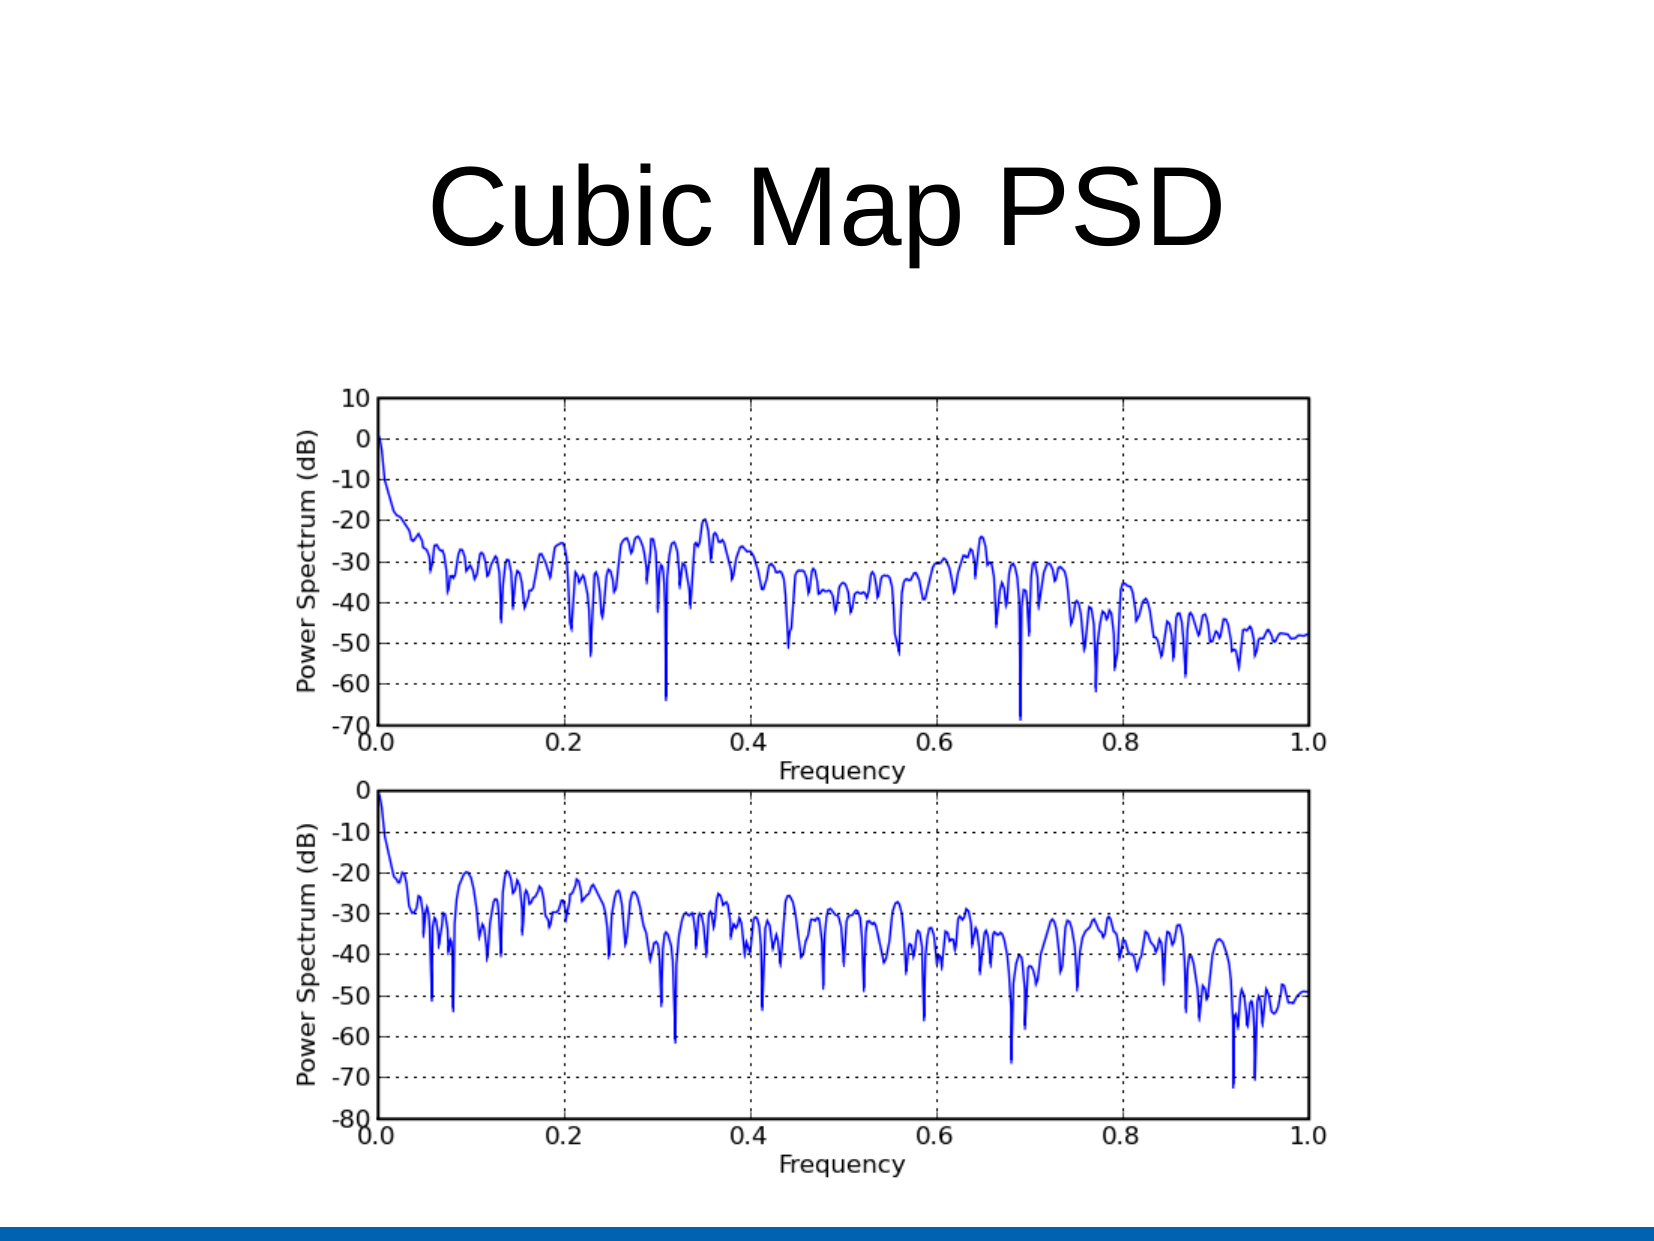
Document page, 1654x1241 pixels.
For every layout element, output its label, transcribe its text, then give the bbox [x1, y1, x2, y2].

title Cubic Map PSD [121, 102, 1533, 311]
picture [228, 308, 1429, 1209]
